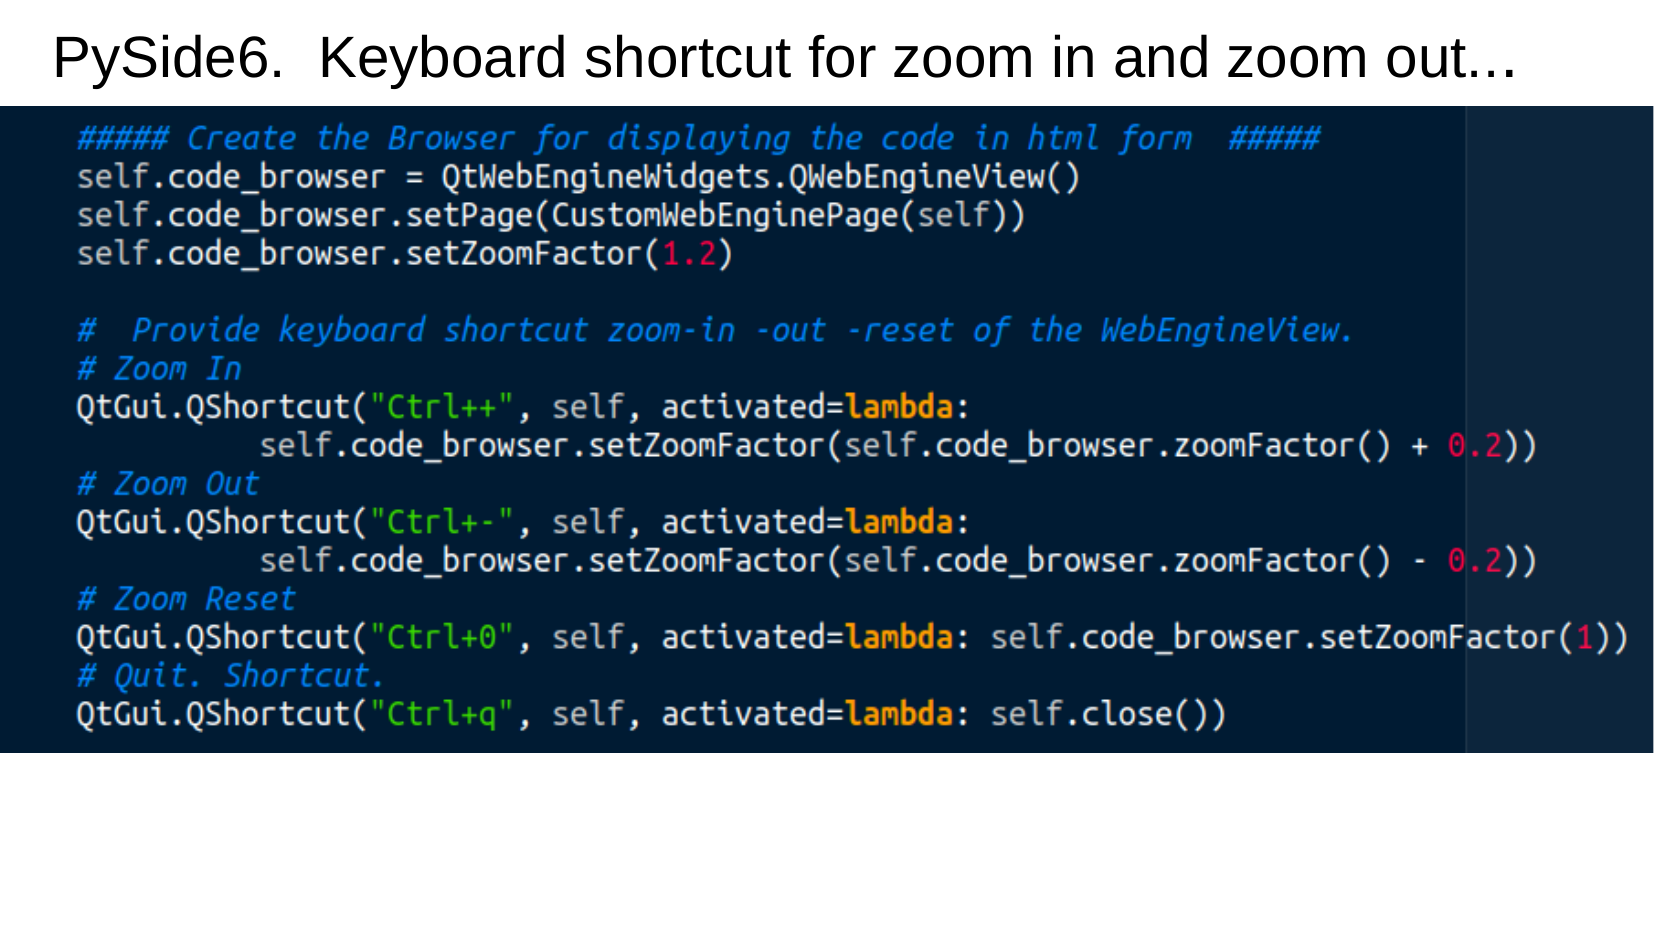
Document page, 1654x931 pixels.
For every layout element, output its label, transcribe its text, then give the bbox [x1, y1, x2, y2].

picture [0, 106, 1654, 753]
text_box PySide6. Keyboard shortcut for zoom in and zoom out... [52, 17, 1541, 92]
